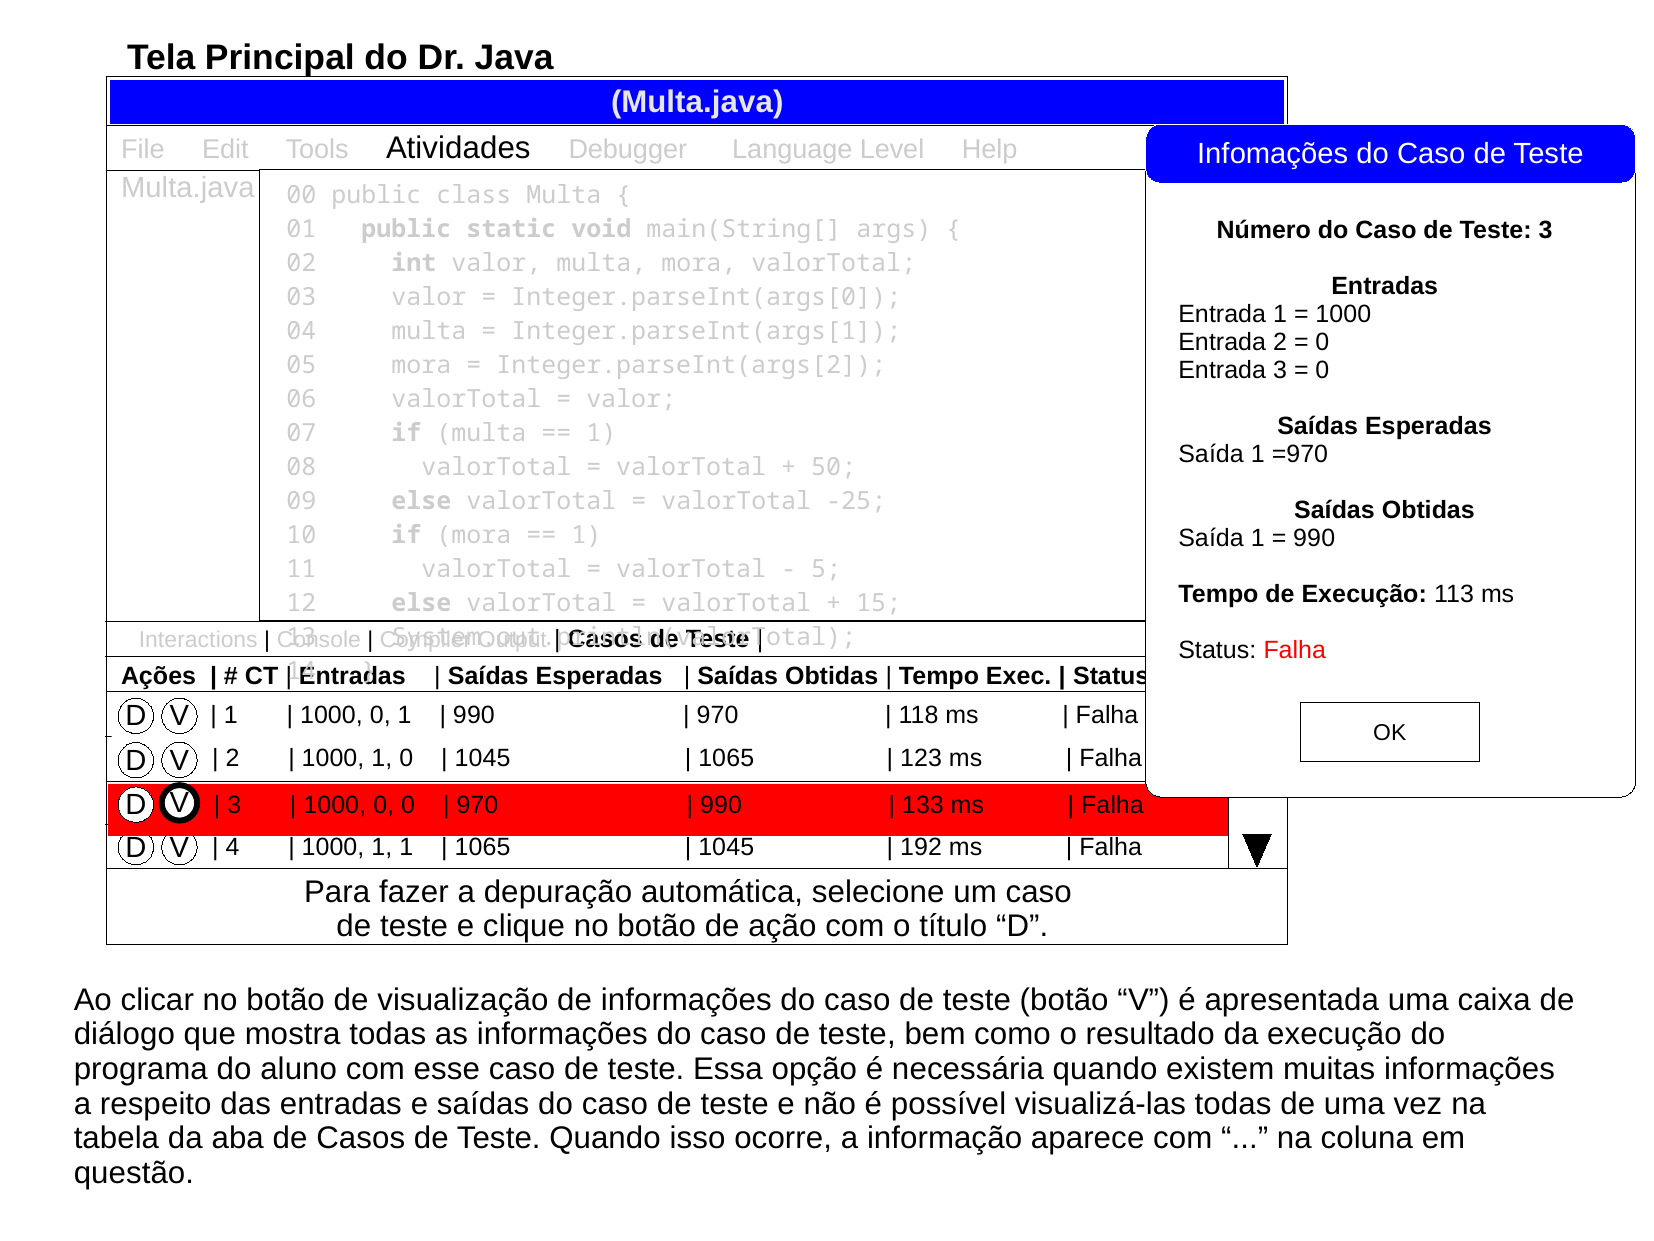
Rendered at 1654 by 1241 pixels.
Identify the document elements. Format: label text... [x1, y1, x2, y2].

text_box D [118, 836, 154, 865]
text_box Número do Caso de Teste: 3 Entradas Entrada 1 = 1000 Entrada 2 = 0 Entrada 3 = 0 Saídas Esperadas Saída 1 =970 Saídas Obtidas Saída 1 = 990 Tempo de Execução: 113 ms Status: Falha [1163, 206, 1607, 674]
text_box | 3 | 1000, 0, 0 | 970 | 990 | 133 ms | Falha [108, 783, 1228, 836]
text_box Ao clicar no botão de visualização de informações do caso de teste (botão “V”) é apresentada uma caixa de diálogo que mostra todas as informações do caso de teste, bem como o resultado da execução do programa do aluno com esse caso de teste. Essa opção é necessária quando existem muitas informações a respeito das entradas e saídas do caso de teste e não é possível visualizá-las todas de uma vez na tabela da aba de Casos de Teste. Quando isso ocorre, a informação aparece com “...” na coluna em questão. [59, 974, 1595, 1241]
text_box D [118, 786, 154, 823]
text_box Para fazer a depuração automática, selecione um caso de teste e clique no botão de ação com o título “D”. [289, 866, 1111, 975]
text_box [106, 707, 111, 736]
text_box Interactions | Console | Compiler Output | Casos de Teste | [124, 617, 1145, 654]
text_box [106, 223, 271, 621]
text_box D [118, 742, 154, 778]
text_box [1111, 171, 1636, 945]
text_box File Edit Tools Atividades Debugger Language Level Help [106, 125, 1153, 168]
text_box V [161, 698, 198, 734]
text_box V [161, 836, 198, 865]
text_box | 4 | 1000, 1, 1 | 1065 | 1045 | 192 ms | Falha [106, 824, 1229, 877]
text_box Multa.java [106, 163, 302, 223]
text_box Tela Principal do Dr. Java [112, 29, 650, 76]
text_box OK [1300, 702, 1480, 762]
text_box [106, 76, 1288, 125]
text_box | 2 | 1000, 1, 0 | 1045 | 1065 | 123 ms | Falha [106, 736, 1145, 789]
text_box V [161, 742, 198, 778]
text_box 00 public class Multa { 01 public static void main(String[] args) { 02 int valor, multa, mora, valorTotal; 03 valor = Integer.parseInt(args[0]); 04 multa = Integer.parseInt(args[1]); 05 mora = Integer.parseInt(args[2]); 06 valorTotal = valor; 07 if (multa == 1) 08 valorTotal = valorTotal + 50; 09 else valorTotal = valorTotal -25; 10 if (mora == 1) 11 valorTotal = valorTotal - 5; 12 else valorTotal = valorTotal + 15; 13 System.out.println(valorTotal); 14 } [271, 168, 1145, 624]
text_box | 1 | 1000, 0, 1 | 990 | 970 | 118 ms | Falha [111, 693, 1145, 736]
text_box [106, 877, 289, 945]
text_box Infomações do Caso de Teste [1145, 124, 1636, 184]
text_box [106, 622, 124, 654]
text_box (Multa.java) [109, 79, 1285, 125]
text_box D [118, 698, 154, 734]
text_box V [161, 785, 198, 821]
text_box Ações | # CT | Entradas | Saídas Esperadas | Saídas Obtidas | Tempo Exec. | Status [106, 654, 1145, 707]
